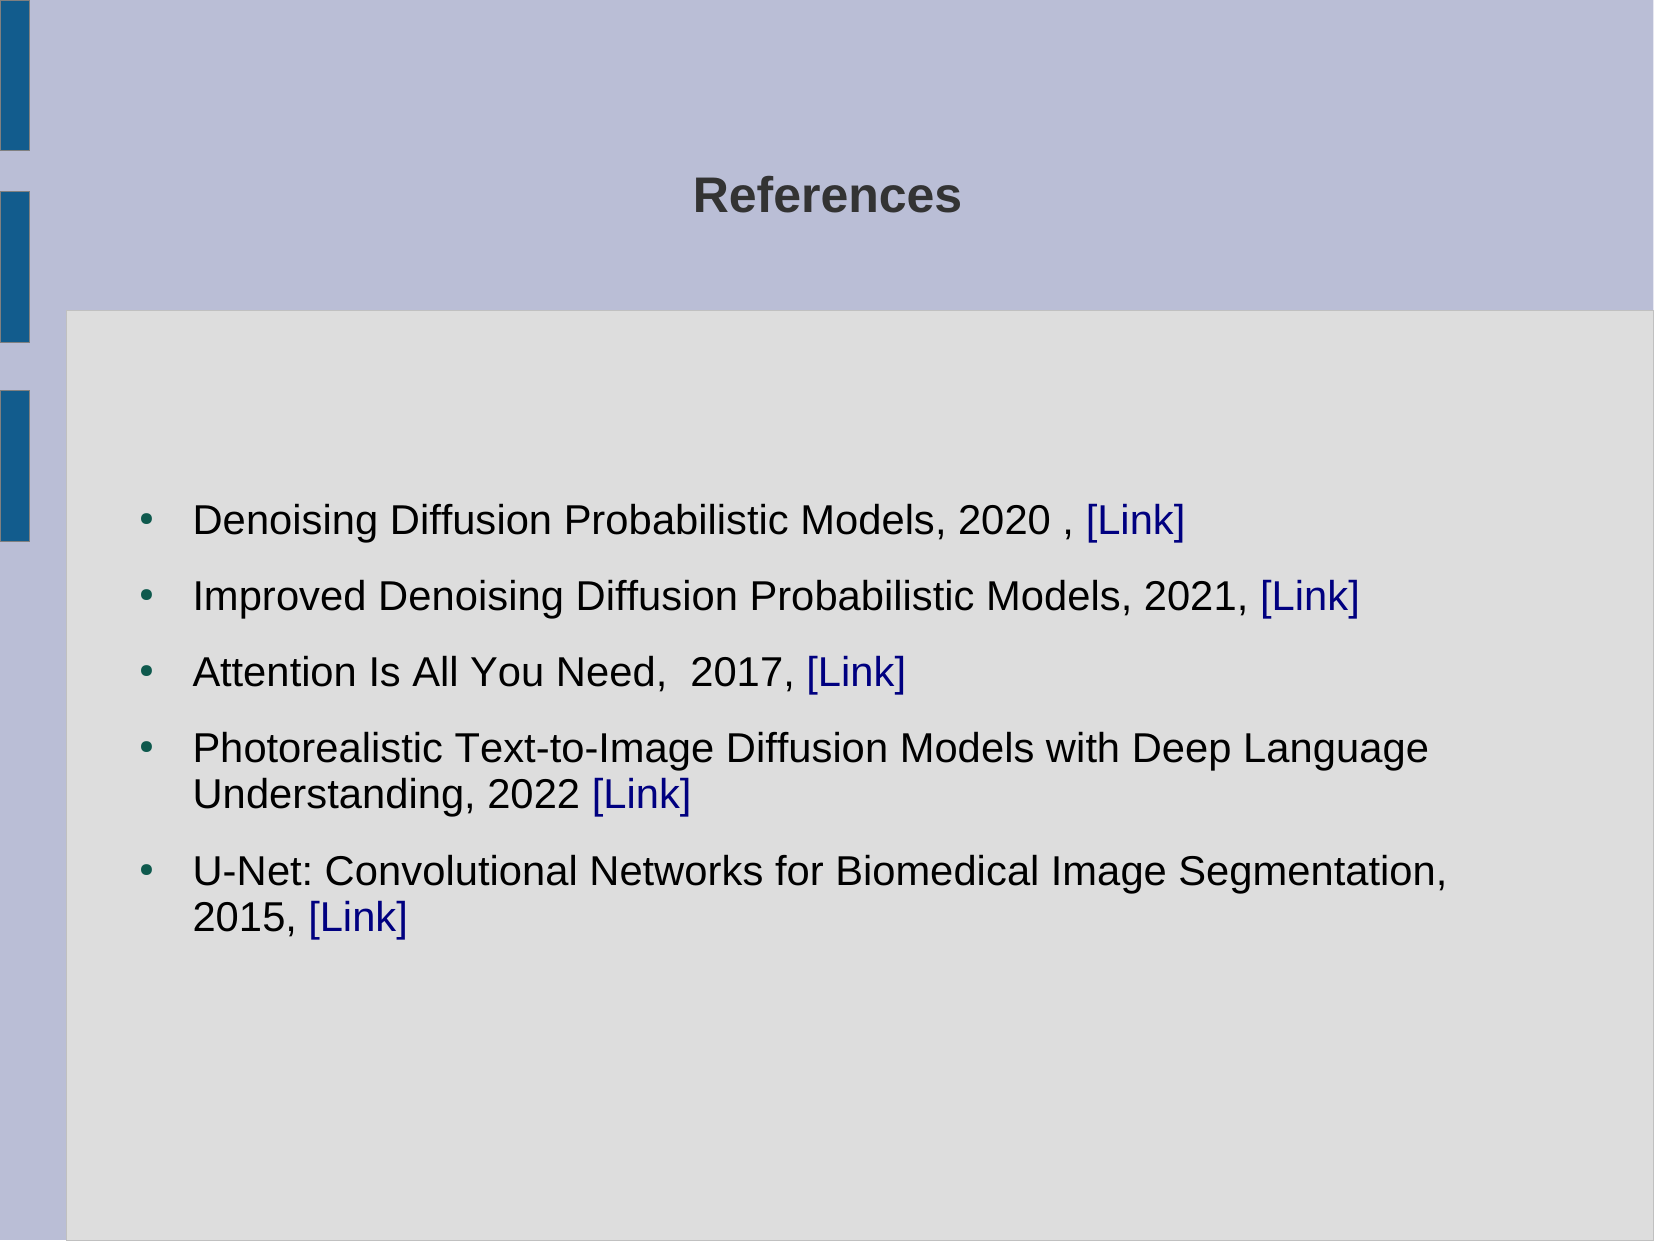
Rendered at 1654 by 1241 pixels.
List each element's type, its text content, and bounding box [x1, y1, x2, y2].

title References [121, 91, 1534, 299]
list Denoising Diffusion Probabilistic Models, 2020 , [Link] Improved Denoising Diffusion Probabilistic Models, 2021, [Link] Attention Is All You Need, 2017, [Link] Photorealistic Text-to-Image Diffusion Models with Deep Language Understanding, 2022 [Link] U-Net: Convolutional Networks for Biomedical Image Segmentation, 2015, [Link] [121, 344, 1534, 1127]
